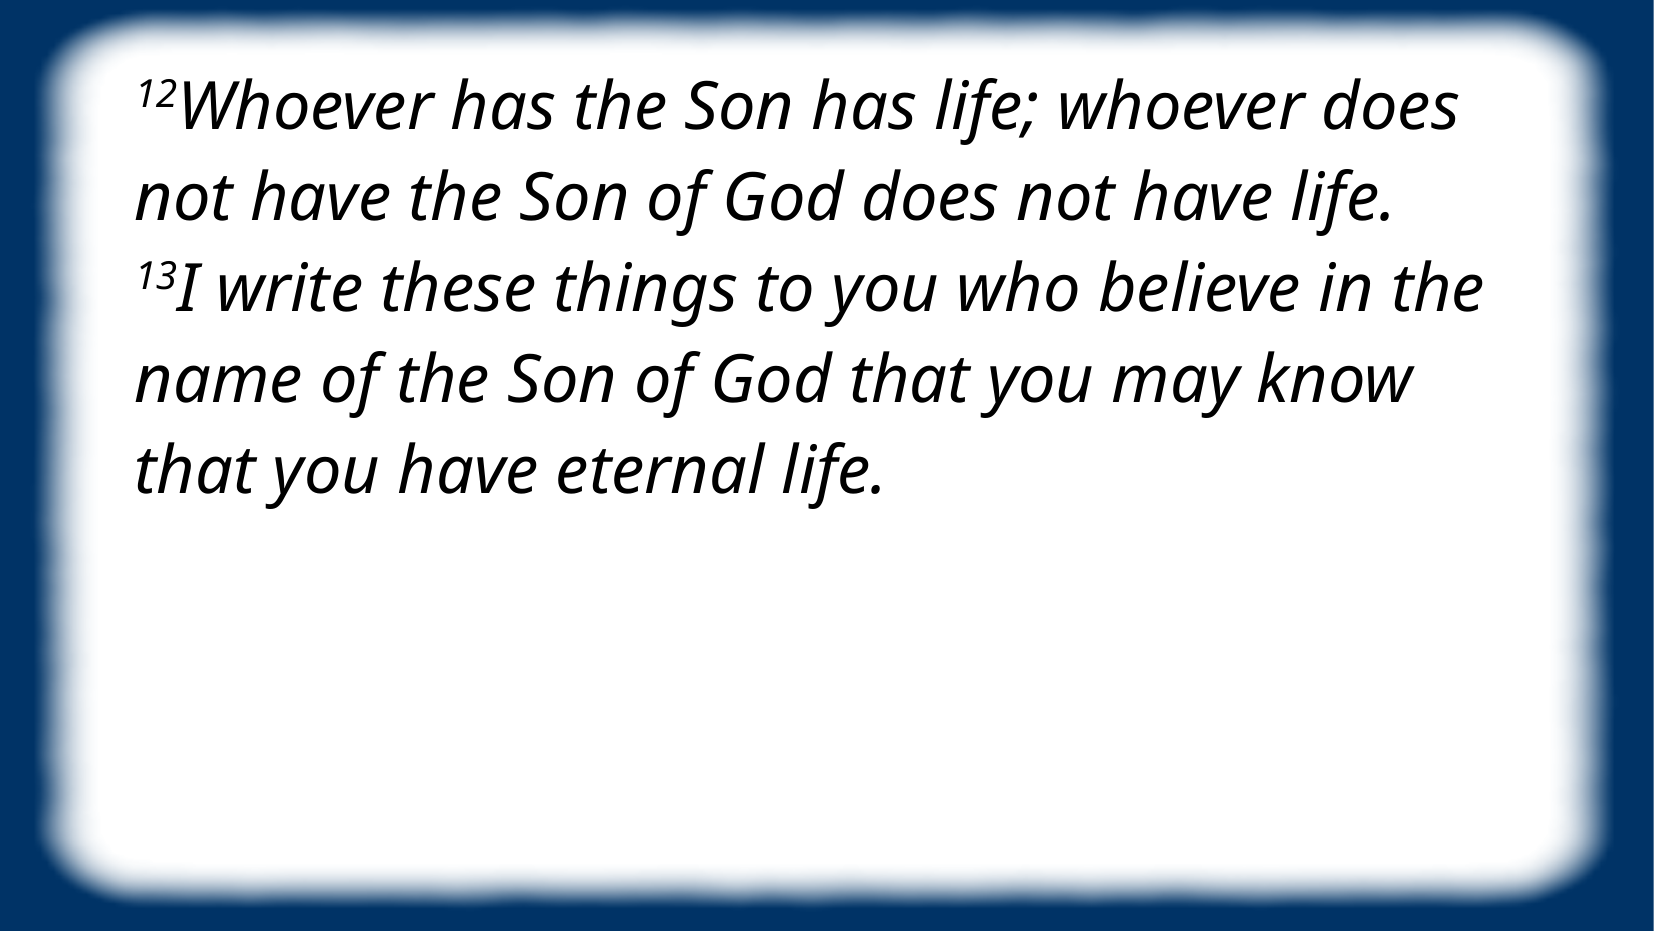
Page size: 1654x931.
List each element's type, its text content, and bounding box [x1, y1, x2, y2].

text_box 12Whoever has the Son has life; whoever does not have the Son of God does not have life. 13I write these things to you who believe in the name of the Son of God that you may know that you have eternal life. [120, 51, 1561, 511]
picture [0, 0, 1654, 931]
